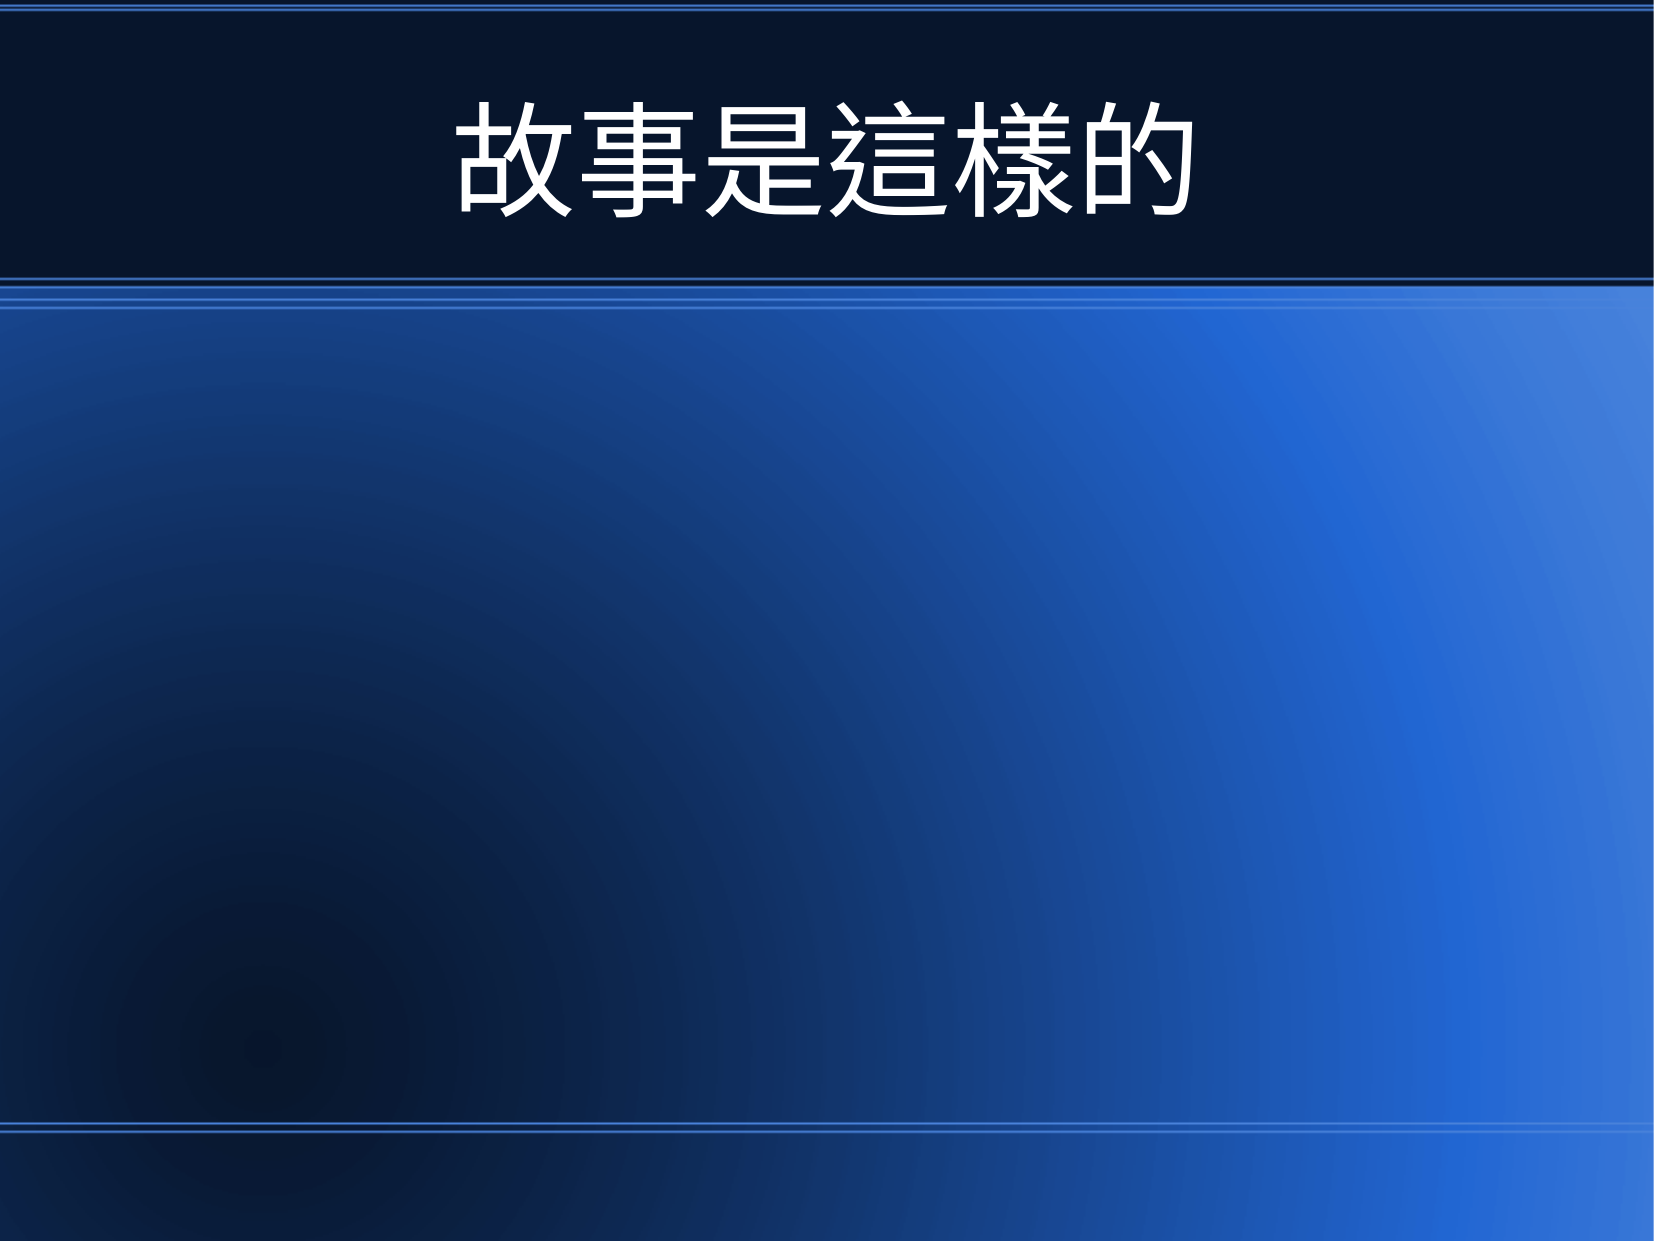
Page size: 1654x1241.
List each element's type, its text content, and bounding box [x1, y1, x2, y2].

picture [0, 0, 1654, 1241]
title 故事是這樣的 [82, 49, 1571, 257]
